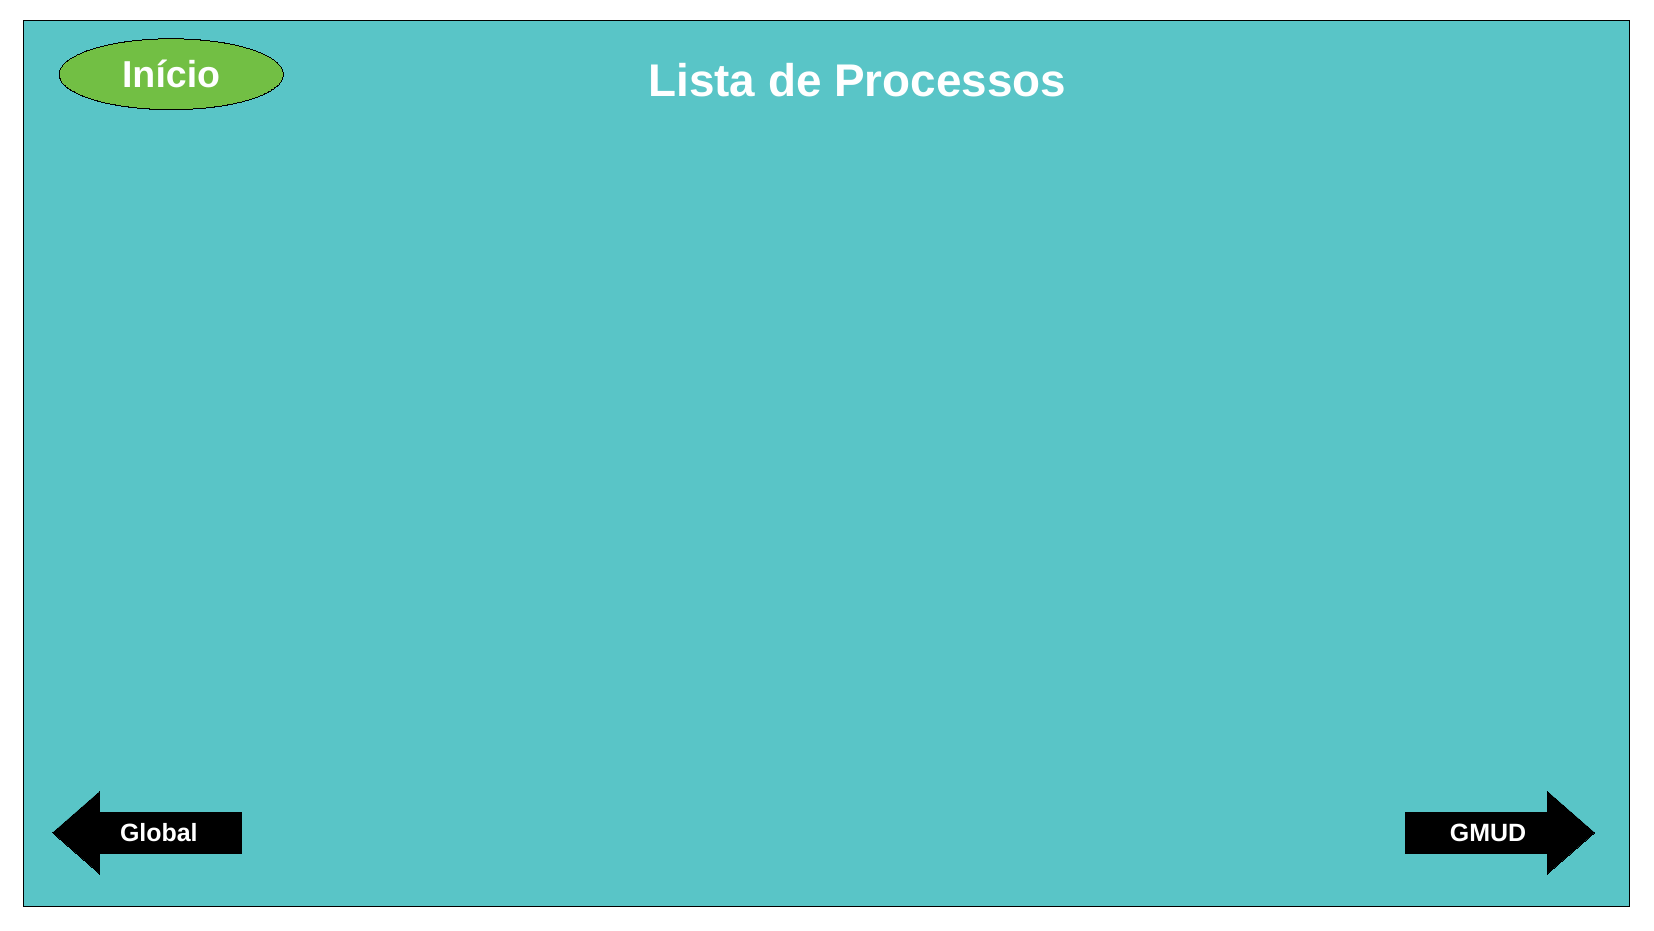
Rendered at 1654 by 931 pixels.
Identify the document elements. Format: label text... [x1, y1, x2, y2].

text_box GMUD [1405, 791, 1595, 875]
text_box Global [52, 791, 242, 875]
text_box [23, 20, 1630, 907]
text_box Lista de Processos [633, 47, 1082, 114]
text_box Início [59, 38, 284, 110]
